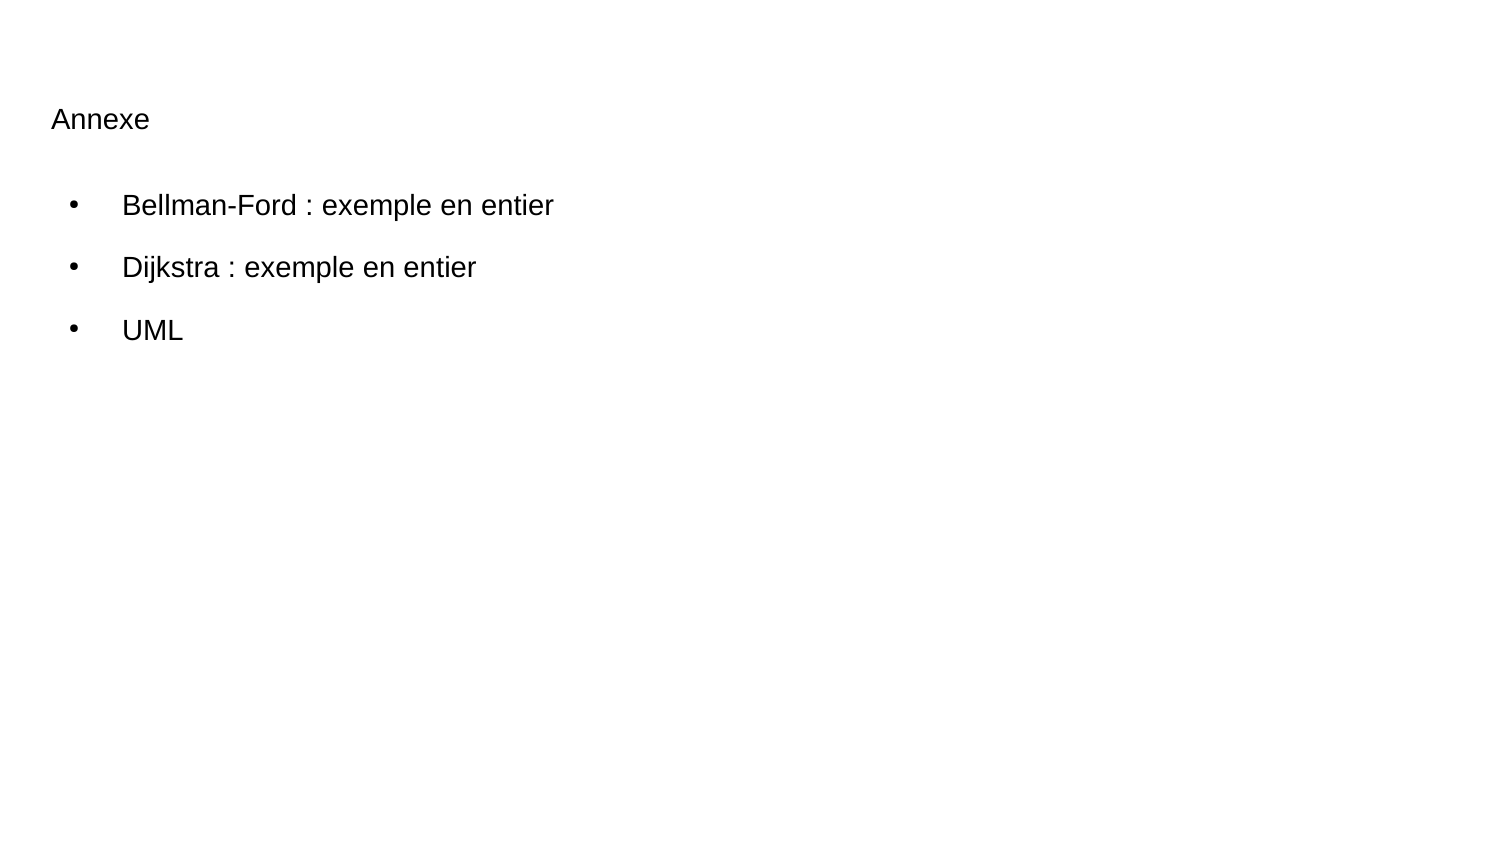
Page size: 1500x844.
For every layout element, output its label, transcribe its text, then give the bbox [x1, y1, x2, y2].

list Bellman-Ford : exemple en entier Dijkstra : exemple en entier UML [51, 189, 1449, 750]
title Annexe [51, 72, 1449, 167]
